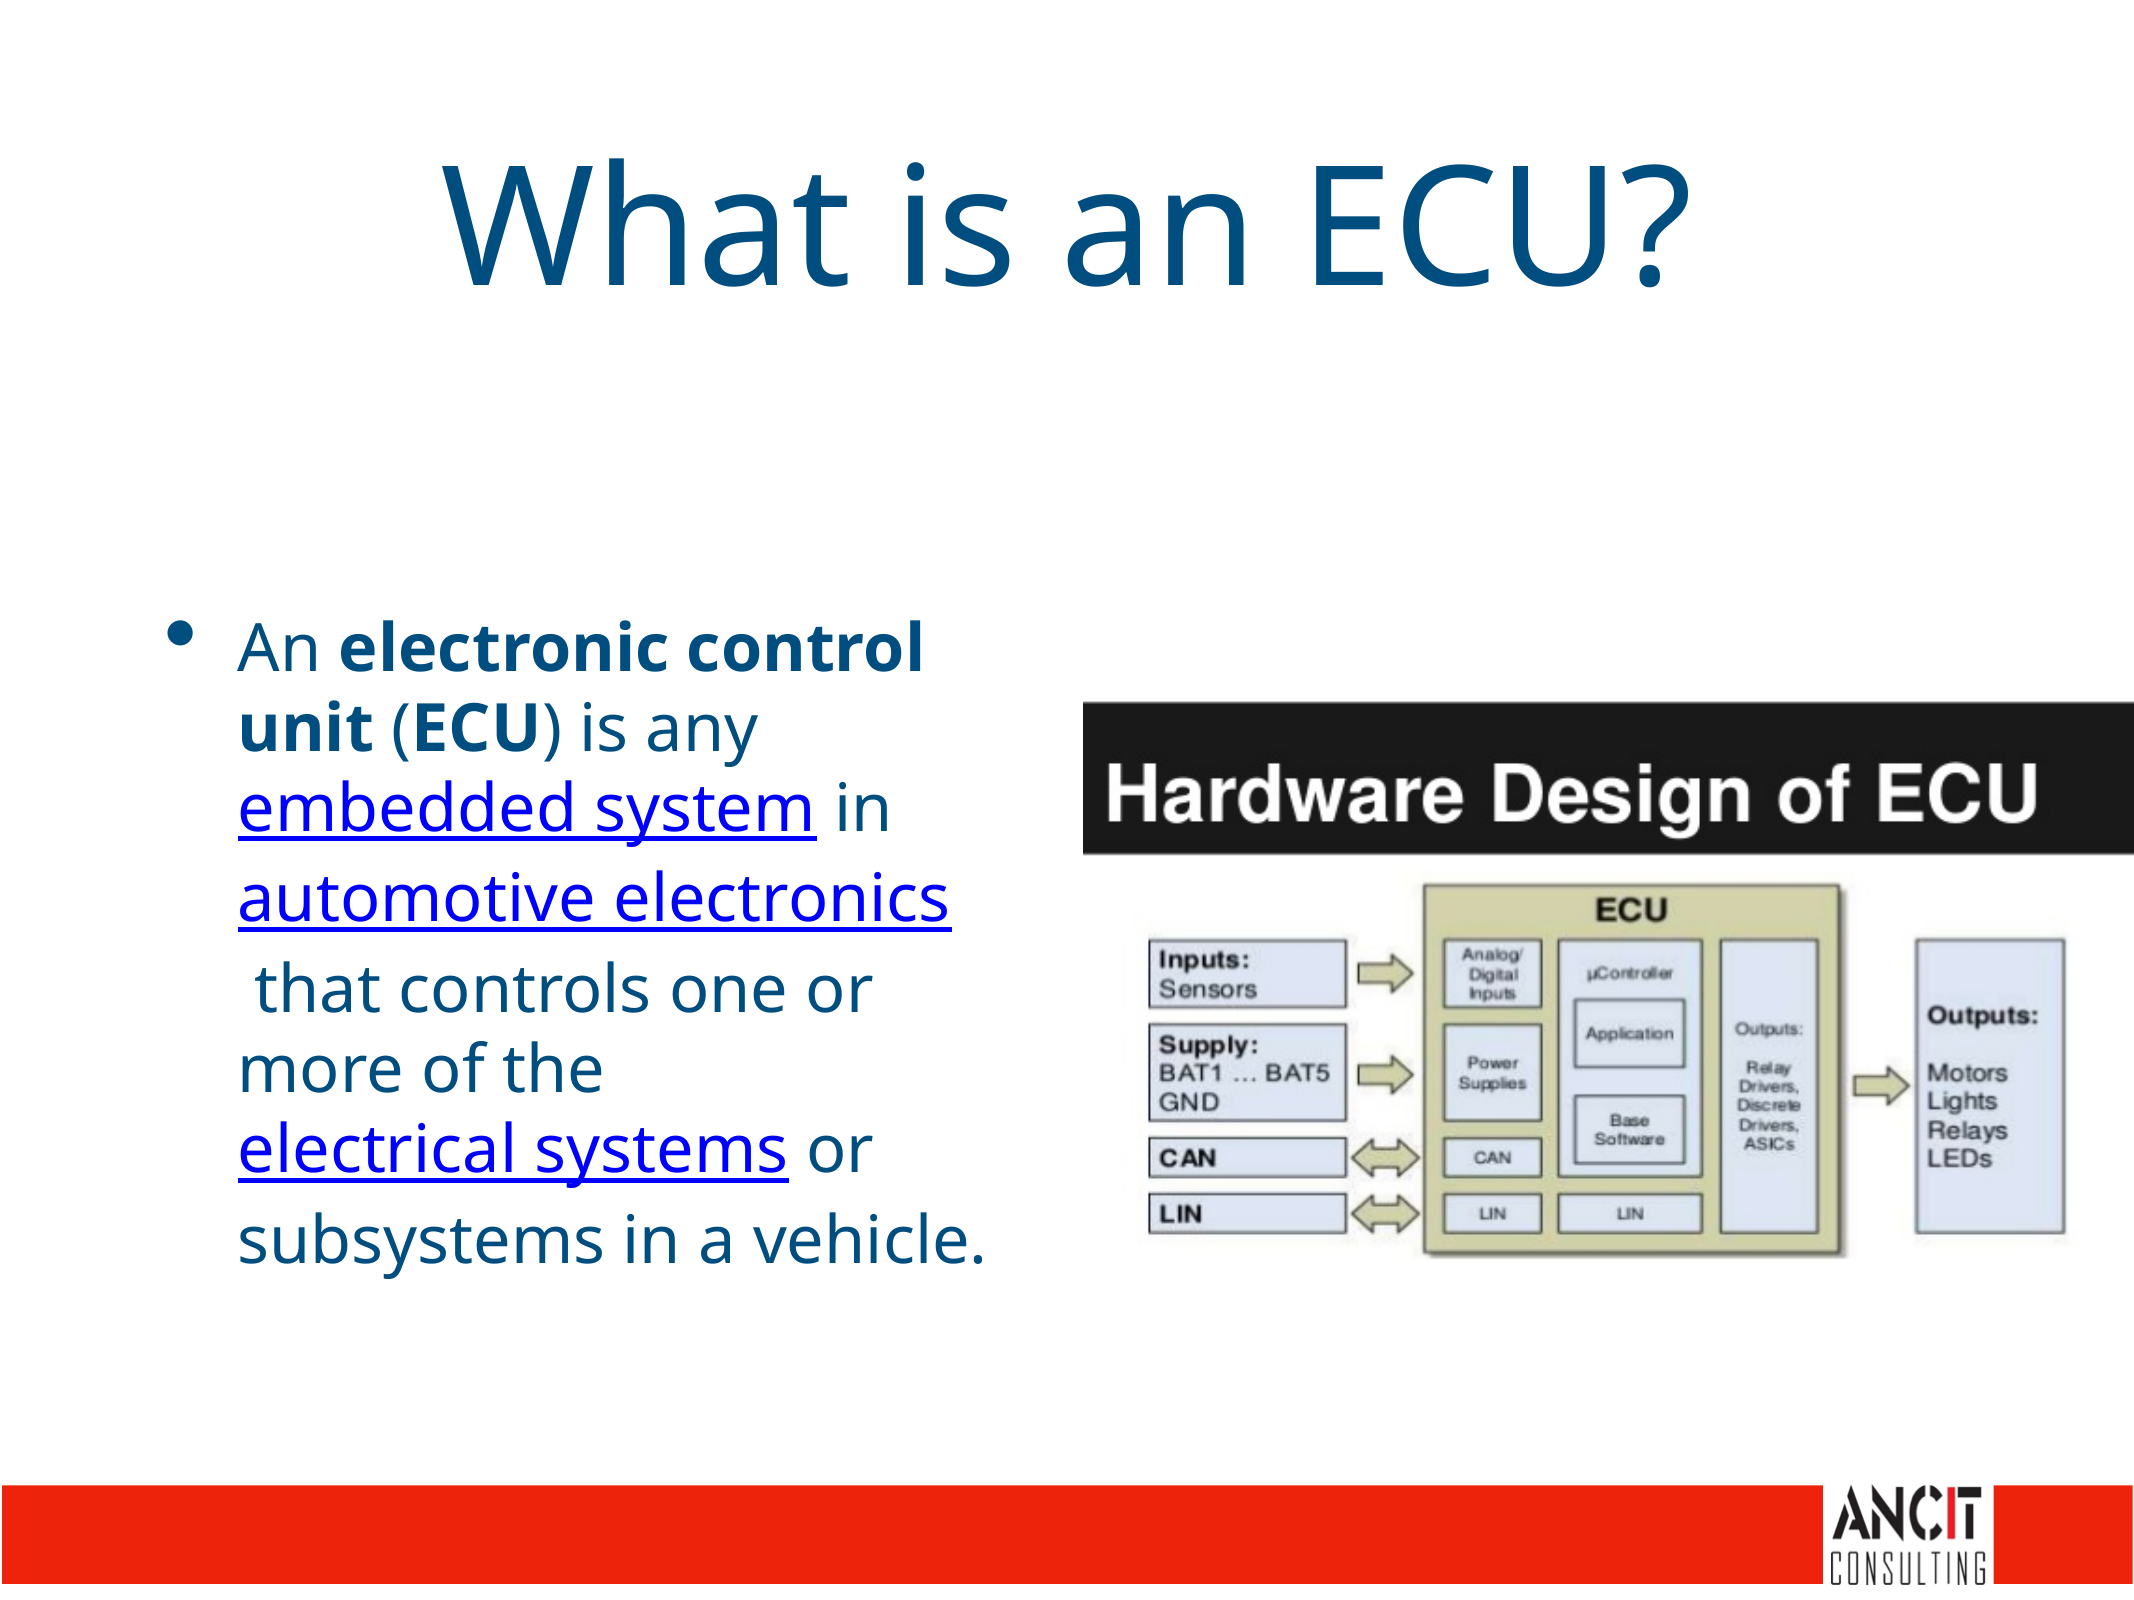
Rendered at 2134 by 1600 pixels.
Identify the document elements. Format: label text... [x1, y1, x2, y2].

title What is an ECU? [156, 41, 1978, 396]
picture [1831, 1484, 1986, 1585]
text_box [2, 1485, 1823, 1584]
picture [1083, 676, 2134, 1347]
list An electronic control unit (ECU) is any embedded system in automotive electronics that controls one or more of the electrical systems or subsystems in a vehicle. [156, 425, 1032, 1457]
text_box [1993, 1485, 2133, 1584]
